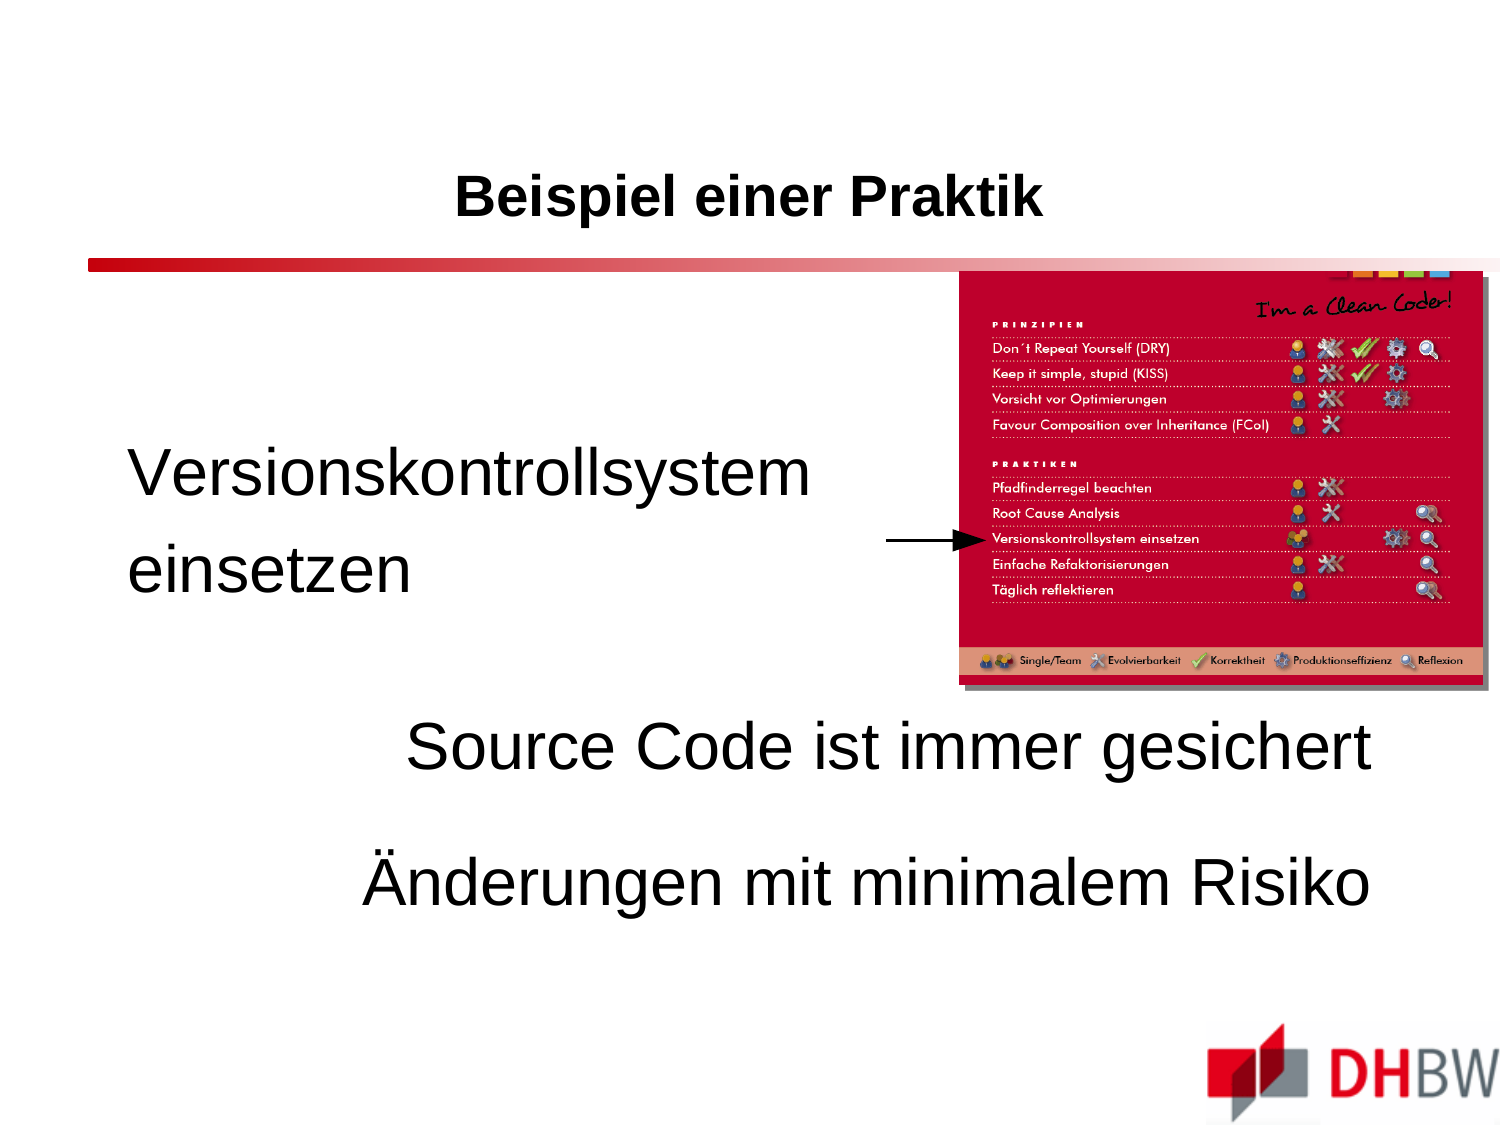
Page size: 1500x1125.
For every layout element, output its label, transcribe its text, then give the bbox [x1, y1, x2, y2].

list Versionskontrollsystem einsetzen Source Code ist immer gesichert Änderungen mit minimalem Risiko [112, 324, 1388, 1020]
picture [1206, 1021, 1500, 1125]
title Beispiel einer Praktik [112, 20, 1388, 324]
picture [959, 271, 1483, 685]
